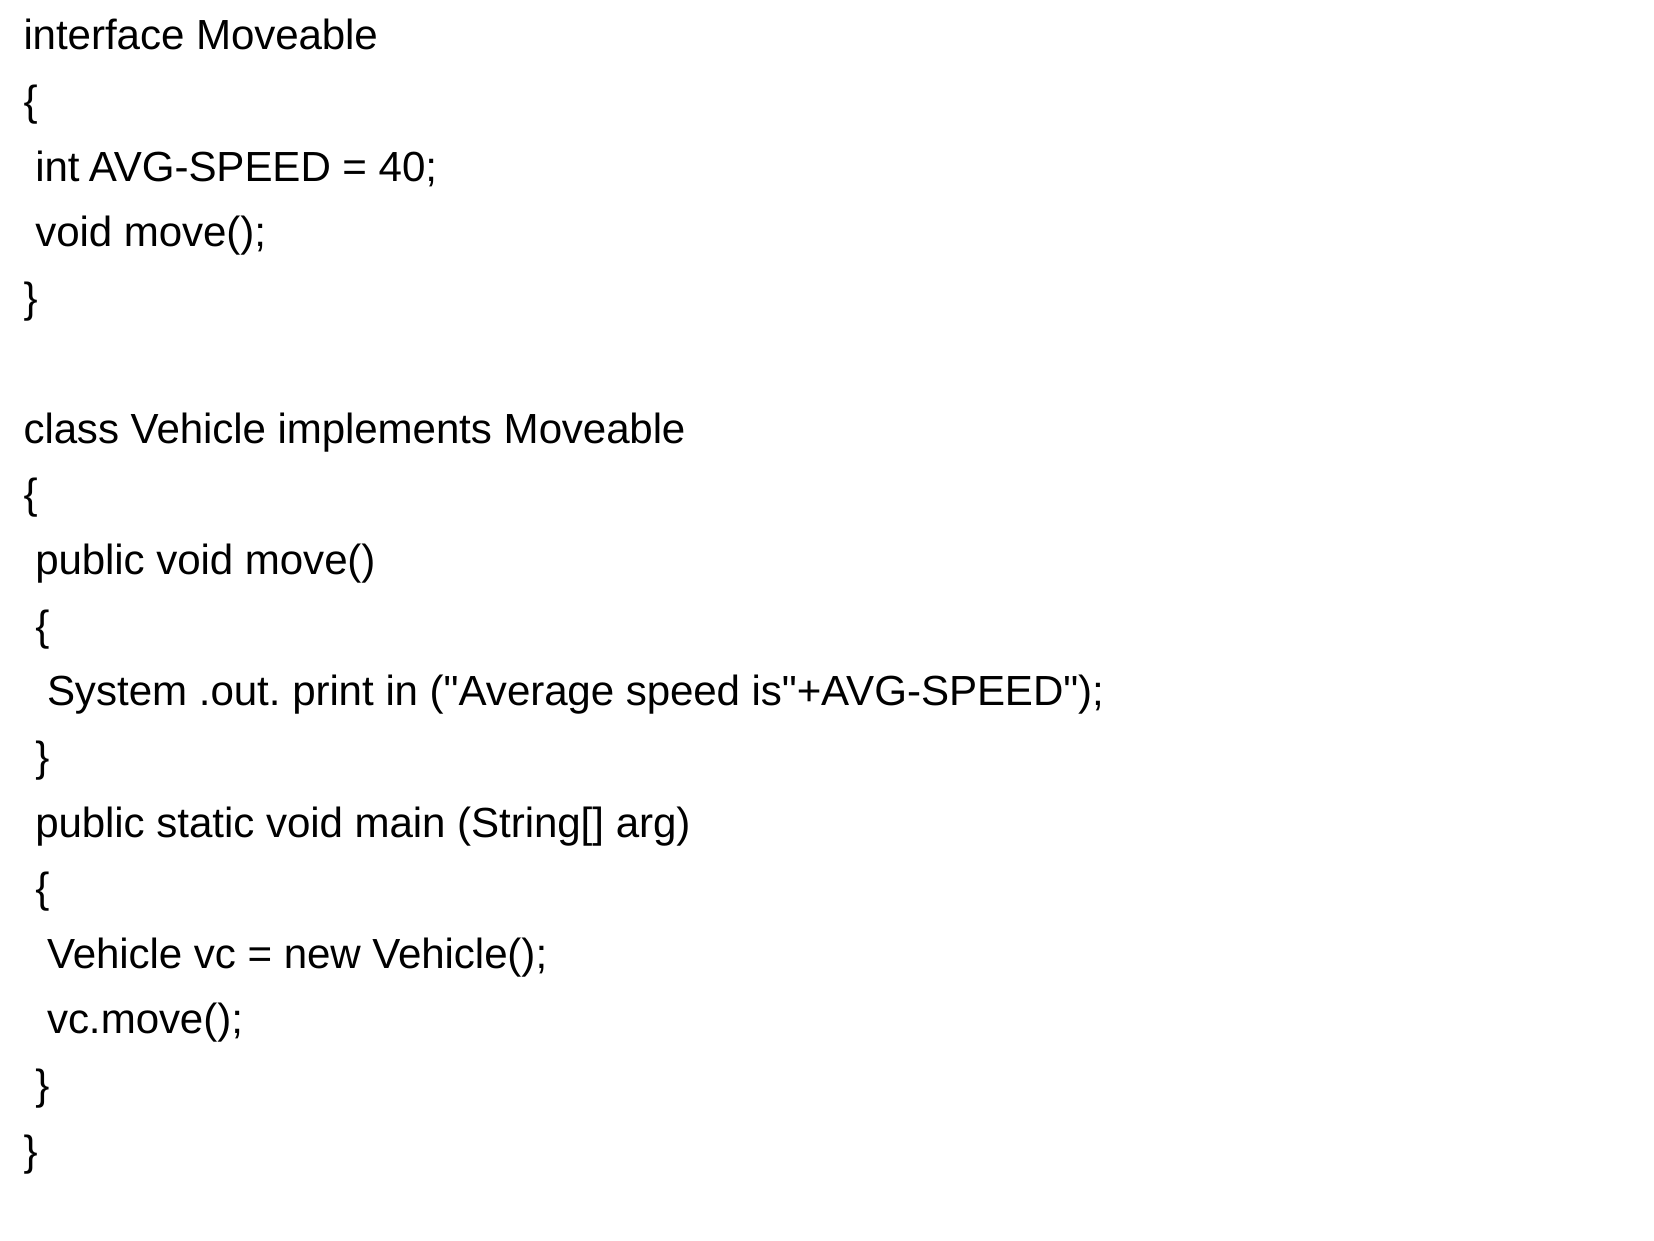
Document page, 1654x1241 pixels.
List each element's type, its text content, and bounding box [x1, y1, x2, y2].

list interface Moveable { int AVG-SPEED = 40; void move(); } class Vehicle implements Moveable { public void move() { System .out. print in ("Average speed is"+AVG-SPEED"); } public static void main (String[] arg) { Vehicle vc = new Vehicle(); vc.move(); } } [23, 11, 1571, 1182]
